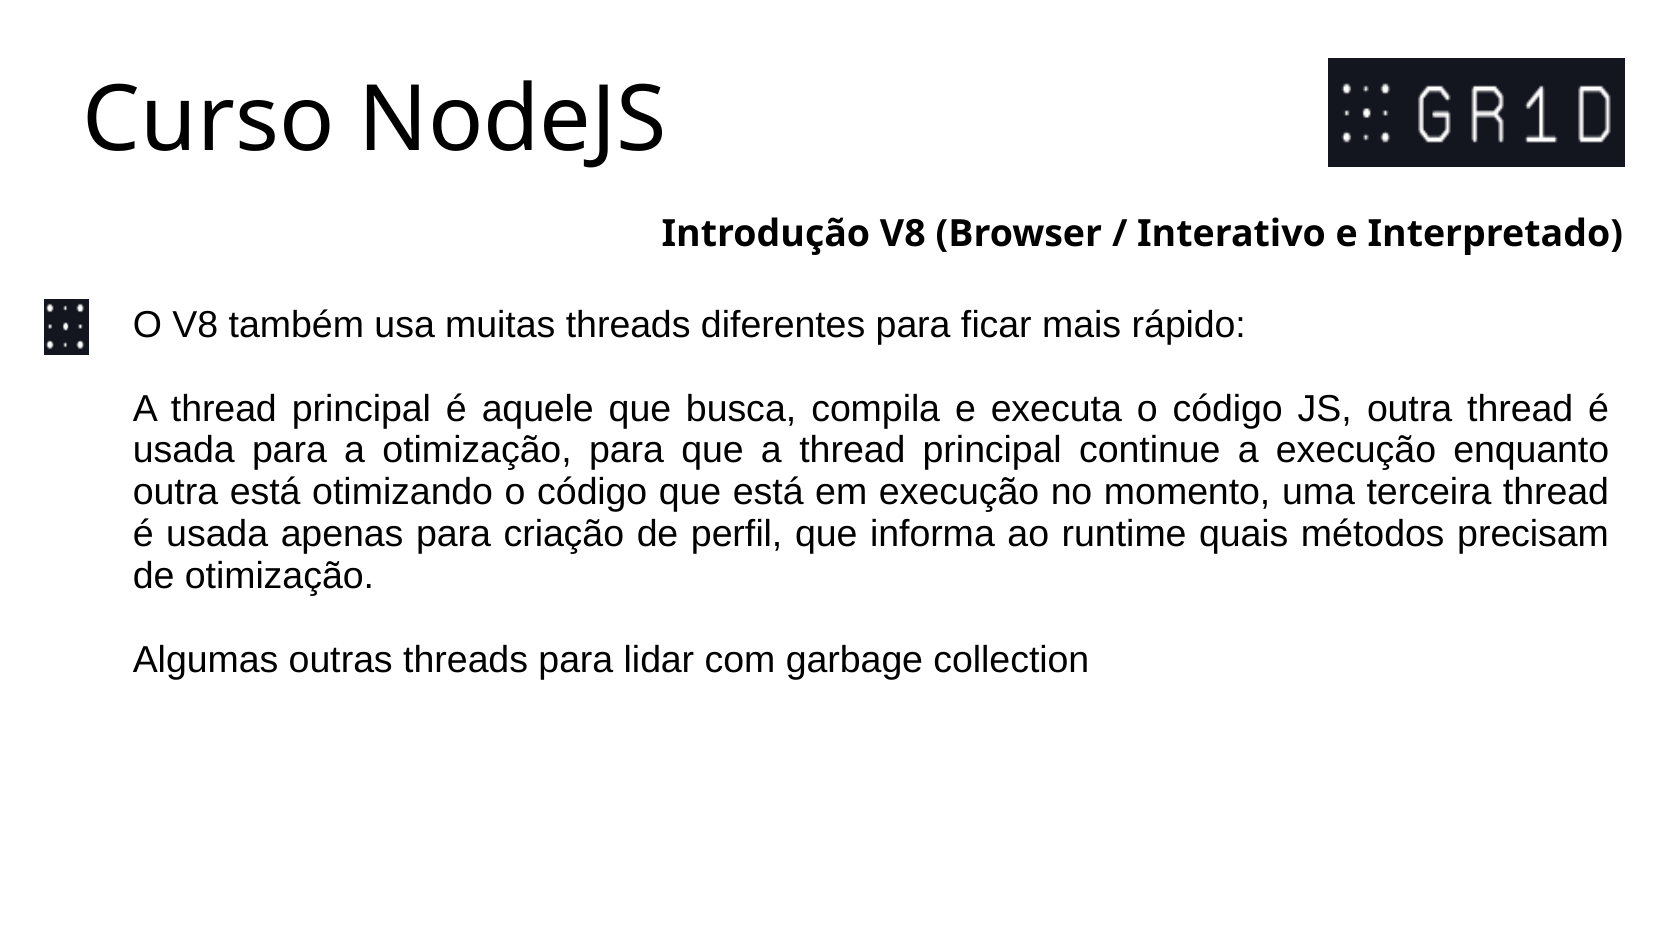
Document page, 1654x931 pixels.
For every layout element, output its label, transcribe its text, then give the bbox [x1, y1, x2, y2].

picture [44, 299, 89, 355]
text_box O V8 também usa muitas threads diferentes para ficar mais rápido: A thread principal é aquele que busca, compila e executa o código JS, outra thread é usada para a otimização, para que a thread principal continue a execução enquanto outra está otimizando o código que está em execução no momento, uma terceira thread é usada apenas para criação de perfil, que informa ao runtime quais métodos precisam de otimização. Algumas outras threads para lidar com garbage collection [118, 295, 1625, 731]
title Curso NodeJS [82, 37, 1571, 193]
text_box Introdução V8 (Browser / Interativo e Interpretado) [118, 206, 1625, 249]
picture [1328, 58, 1625, 167]
